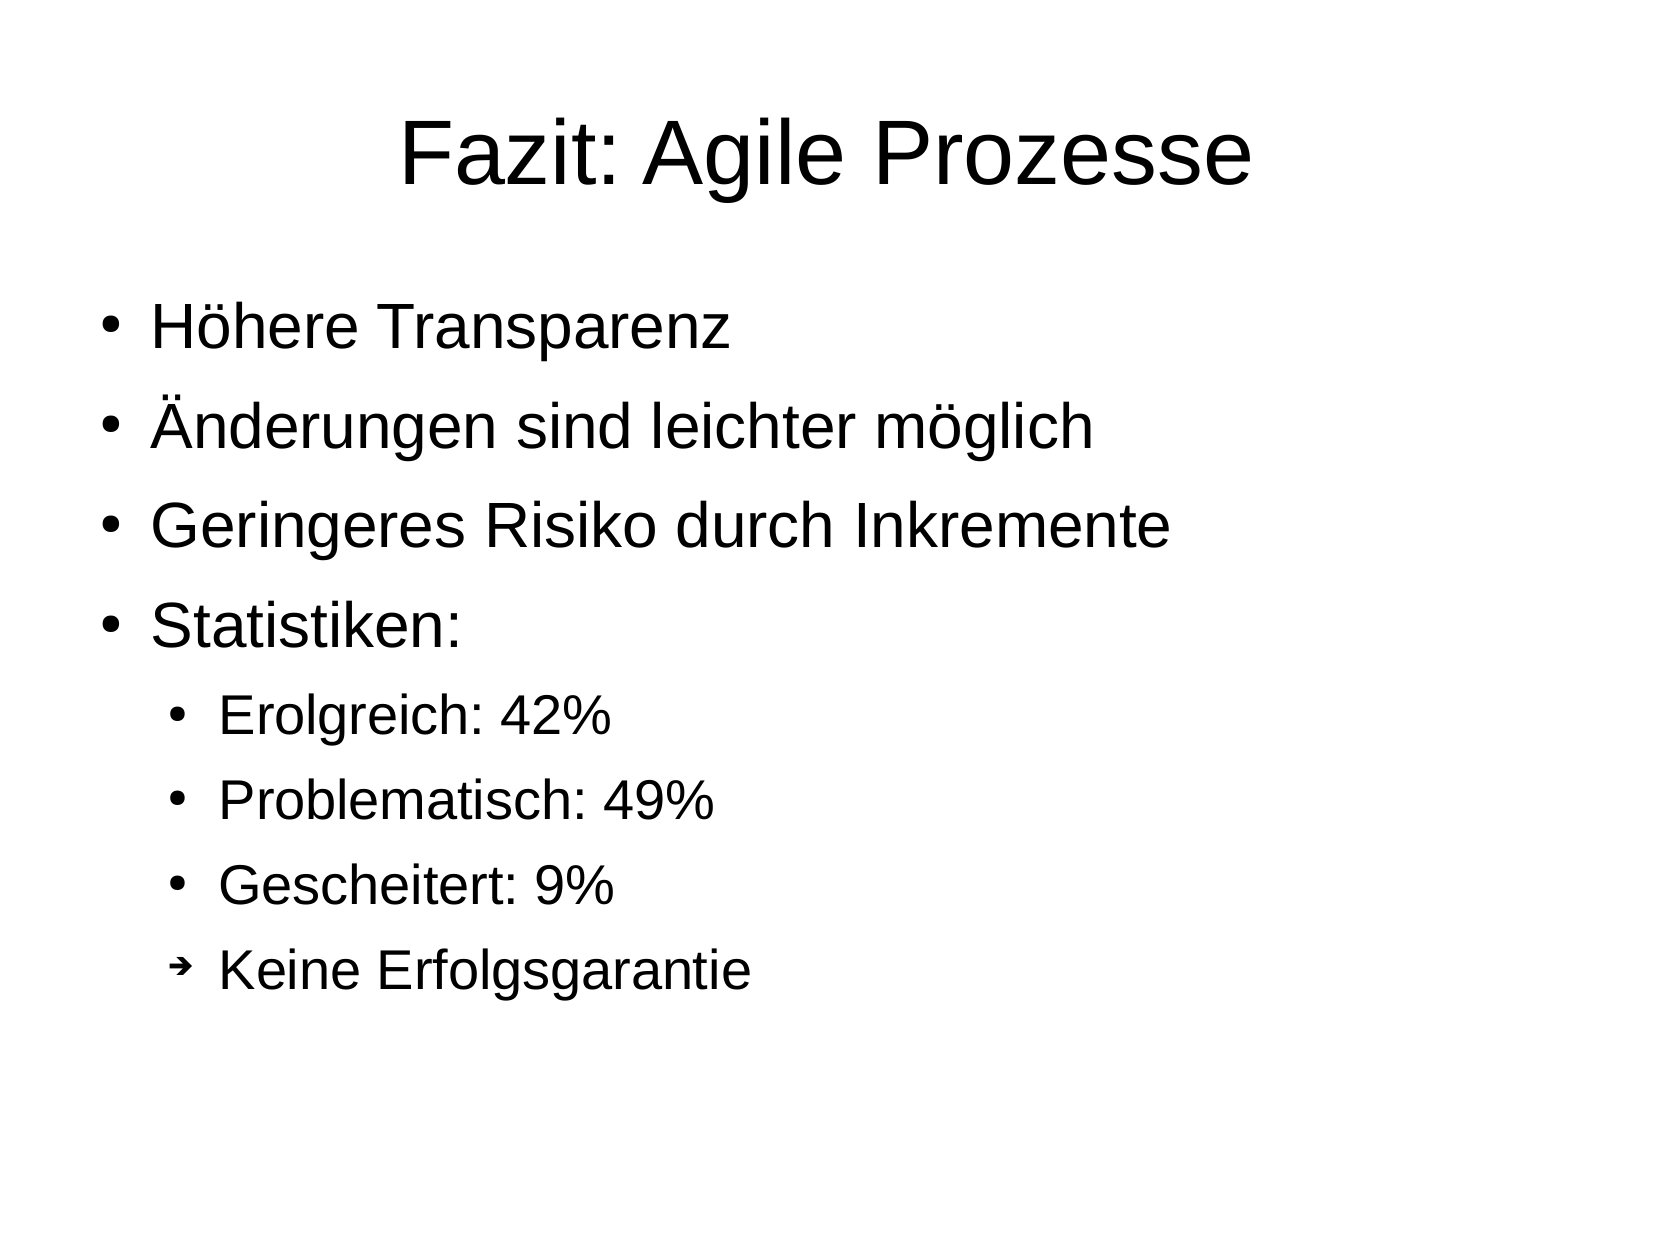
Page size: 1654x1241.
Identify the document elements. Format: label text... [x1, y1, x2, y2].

title Fazit: Agile Prozesse [82, 49, 1571, 257]
list Höhere Transparenz Änderungen sind leichter möglich Geringeres Risiko durch Inkremente Statistiken: Erolgreich: 42% Problematisch: 49% Gescheitert: 9% Keine Erfolgsgarantie [82, 290, 1571, 1010]
